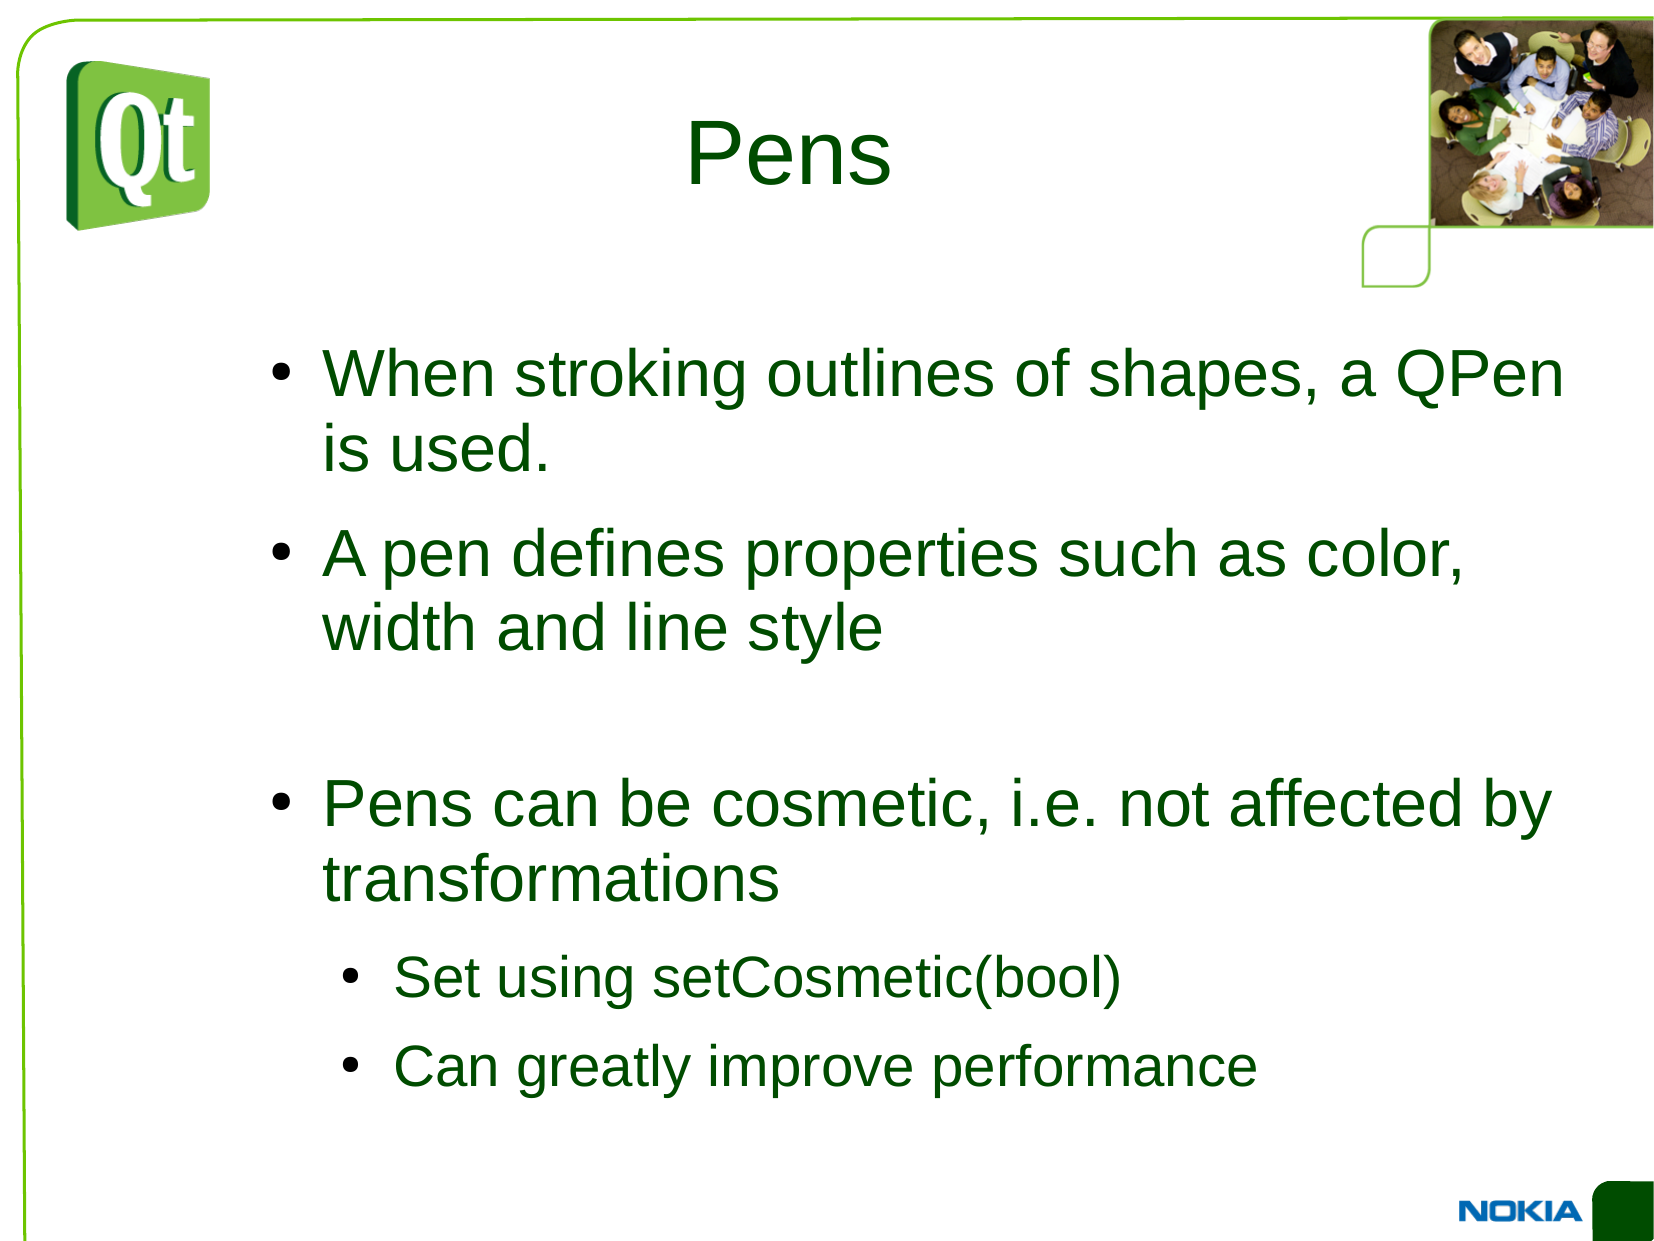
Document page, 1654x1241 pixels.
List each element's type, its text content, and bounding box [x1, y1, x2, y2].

picture [1338, 7, 1654, 308]
picture [1459, 1200, 1583, 1222]
list When stroking outlines of shapes, a QPen is used. A pen defines properties such as color, width and line style Pens can be cosmetic, i.e. not affected by transformations Set using setCosmetic(bool) Can greatly improve performance [251, 336, 1571, 1100]
title Pens [251, 49, 1327, 257]
picture [66, 61, 210, 231]
